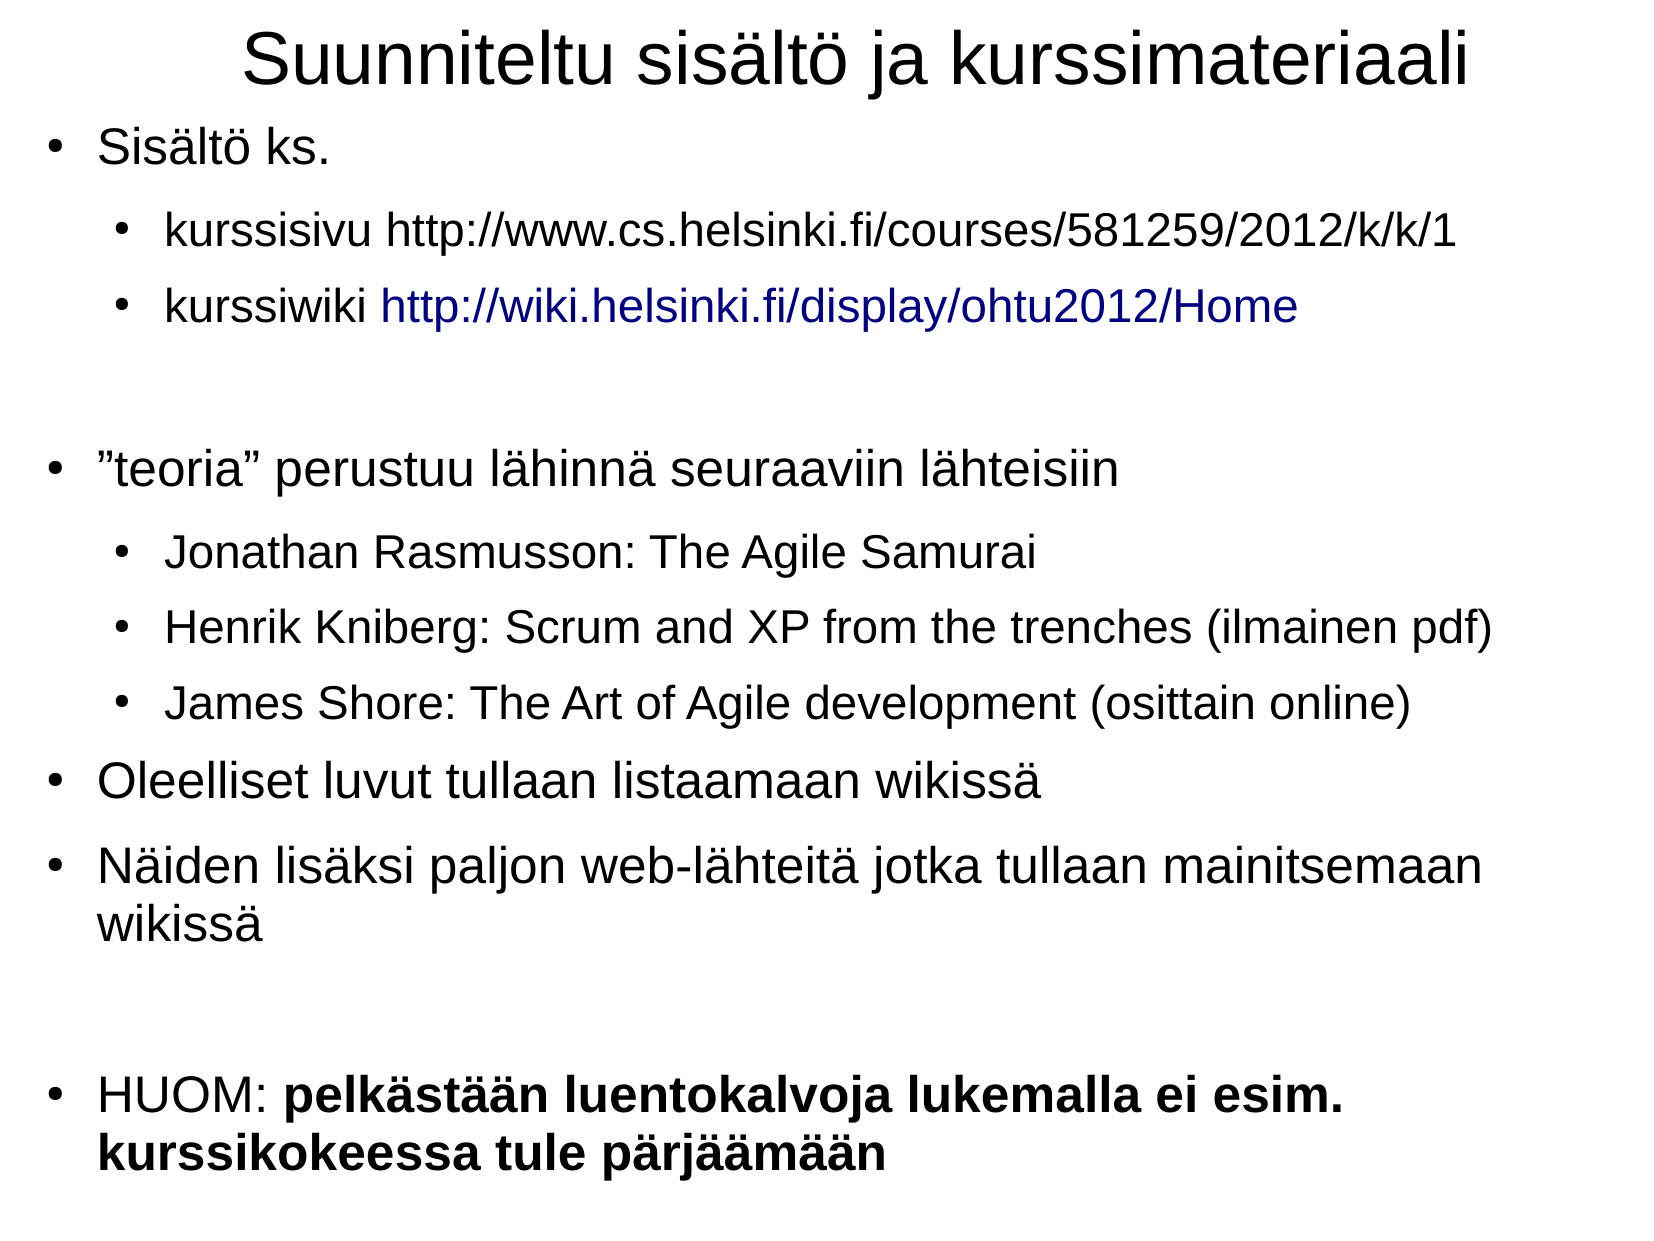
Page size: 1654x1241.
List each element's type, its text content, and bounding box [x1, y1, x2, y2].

list Sisältö ks. kurssisivu http://www.cs.helsinki.fi/courses/581259/2012/k/k/1 kurssiwiki http://wiki.helsinki.fi/display/ohtu2012/Home ”teoria” perustuu lähinnä seuraaviin lähteisiin Jonathan Rasmusson: The Agile Samurai Henrik Kniberg: Scrum and XP from the trenches (ilmainen pdf) James Shore: The Art of Agile development (osittain online) Oleelliset luvut tullaan listaamaan wikissä Näiden lisäksi paljon web-lähteitä jotka tullaan mainitsemaan wikissä HUOM: pelkästään luentokalvoja lukemalla ei esim. kurssikokeessa tule pärjäämään [29, 118, 1625, 1182]
title Suunniteltu sisältö ja kurssimateriaali [59, 0, 1654, 119]
